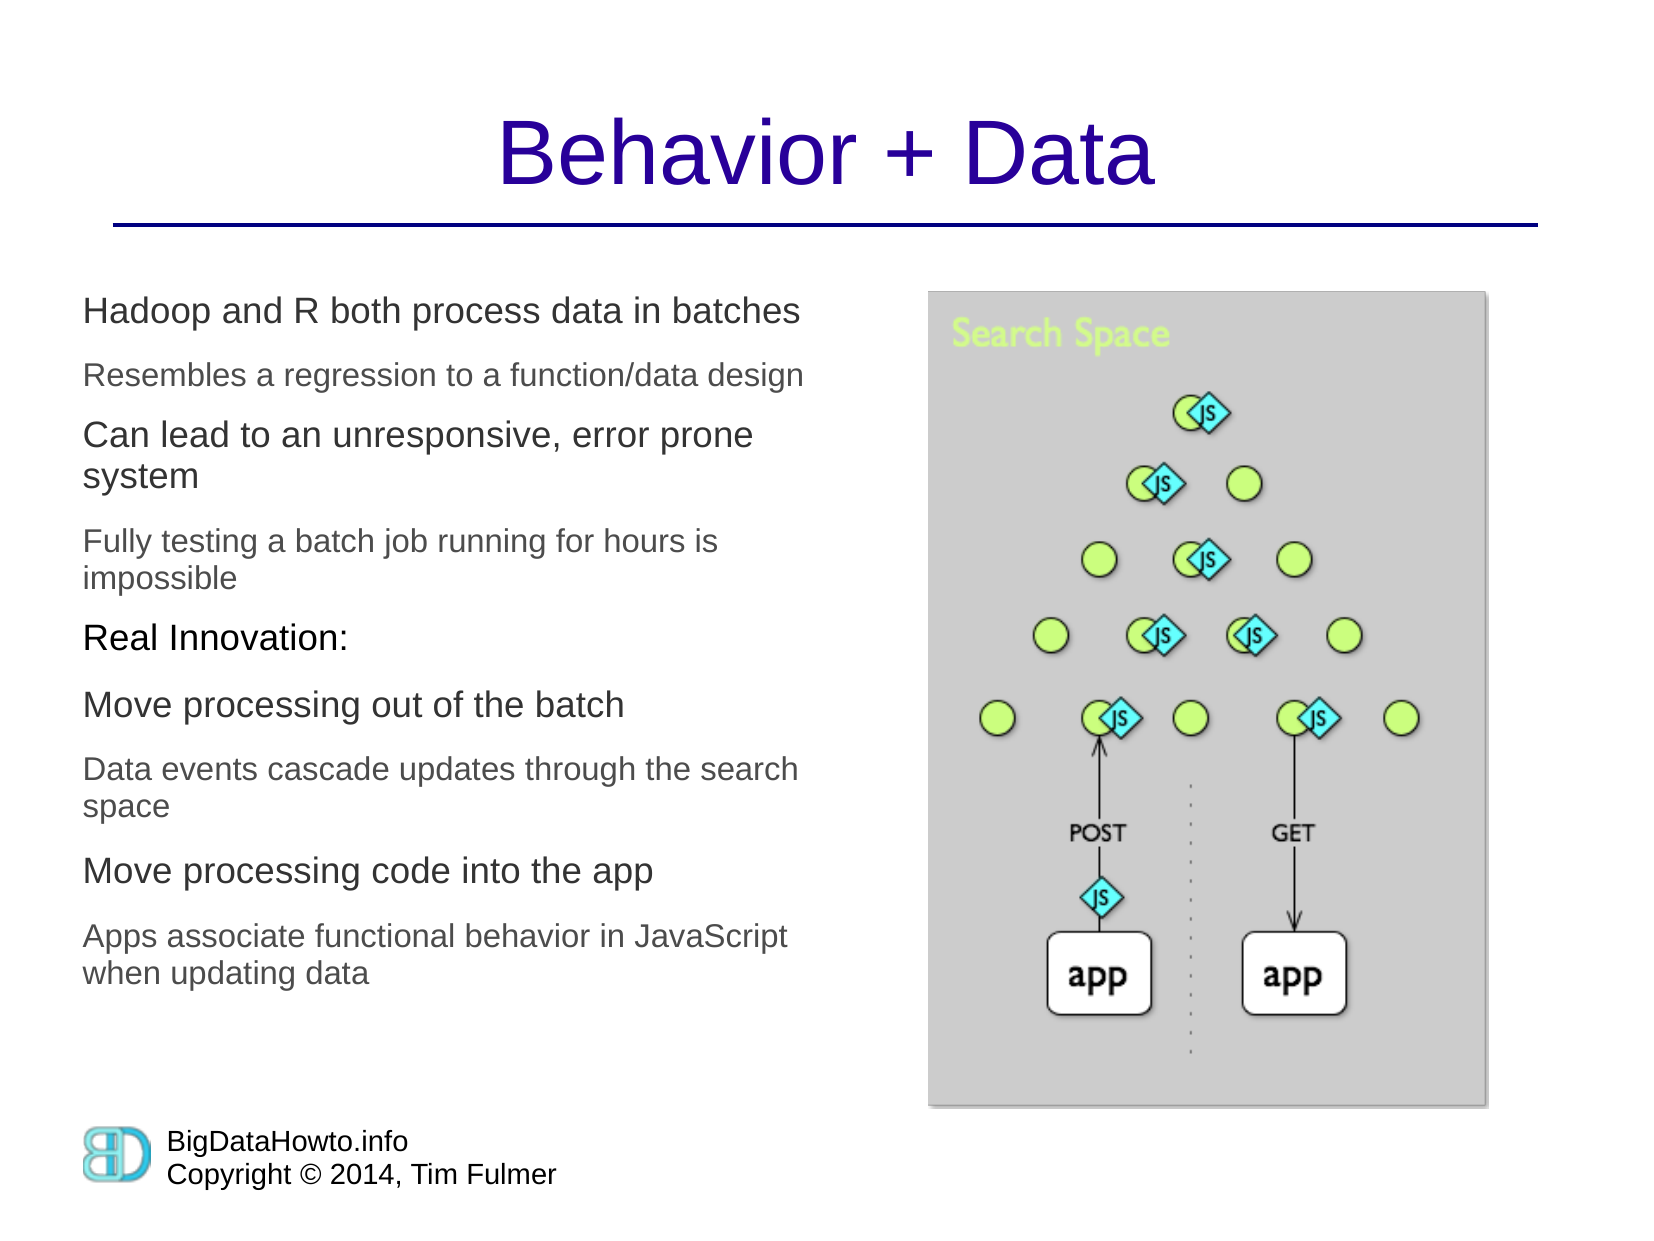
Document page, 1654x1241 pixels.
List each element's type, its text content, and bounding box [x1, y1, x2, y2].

picture [928, 290, 1489, 1109]
list Hadoop and R both process data in batches Resembles a regression to a function/data design Can lead to an unresponsive, error prone system Fully testing a batch job running for hours is impossible Real Innovation: Move processing out of the batch Data events cascade updates through the search space Move processing code into the app Apps associate functional behavior in JavaScript when updating data [82, 290, 809, 1051]
title Behavior + Data [82, 49, 1571, 257]
picture [83, 1121, 151, 1189]
